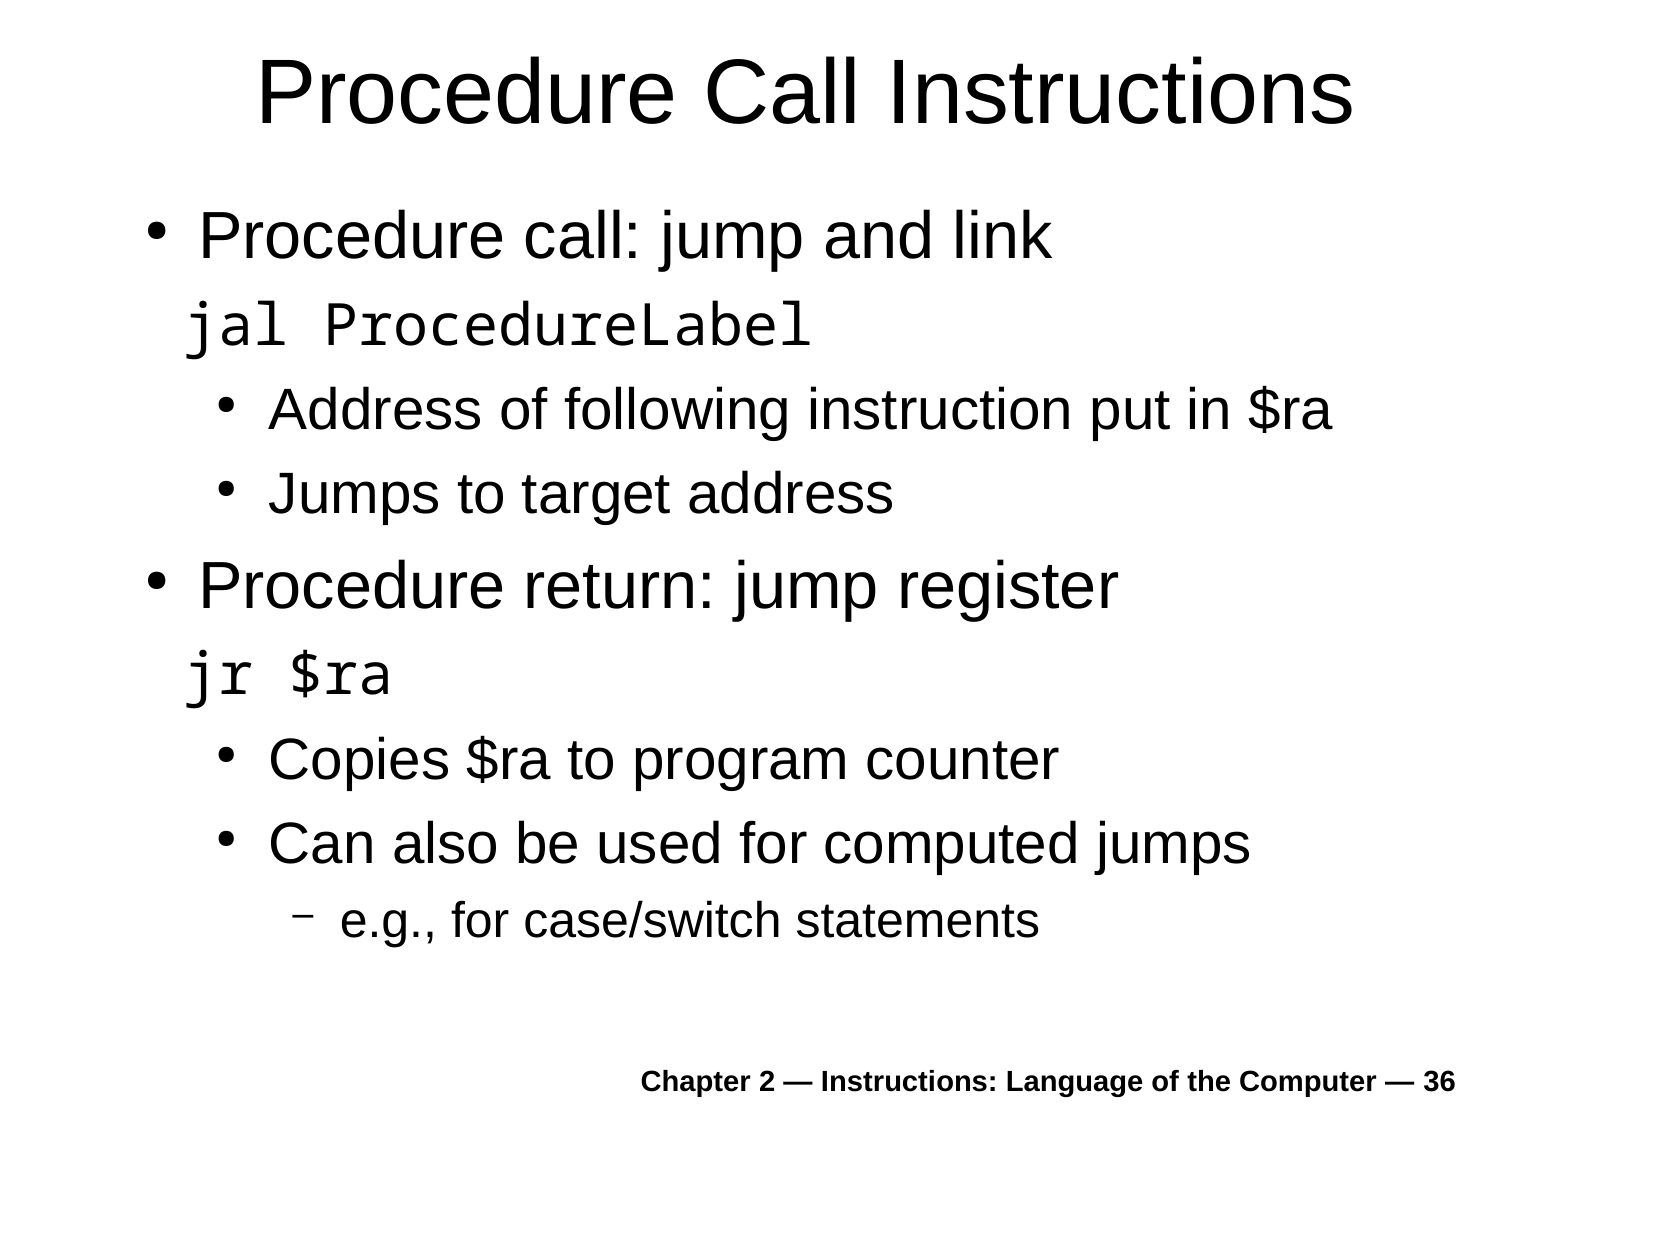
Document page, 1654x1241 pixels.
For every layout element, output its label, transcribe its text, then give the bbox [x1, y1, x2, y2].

list Procedure call: jump and link jal ProcedureLabel Address of following instruction put in $ra Jumps to target address Procedure return: jump register jr $ra Copies $ra to program counter Can also be used for computed jumps e.g., for case/switch statements [112, 184, 1469, 1024]
text_box Chapter 2 — Instructions: Language of the Computer — <number> [277, 1046, 1471, 1106]
title Procedure Call Instructions [112, 23, 1468, 149]
